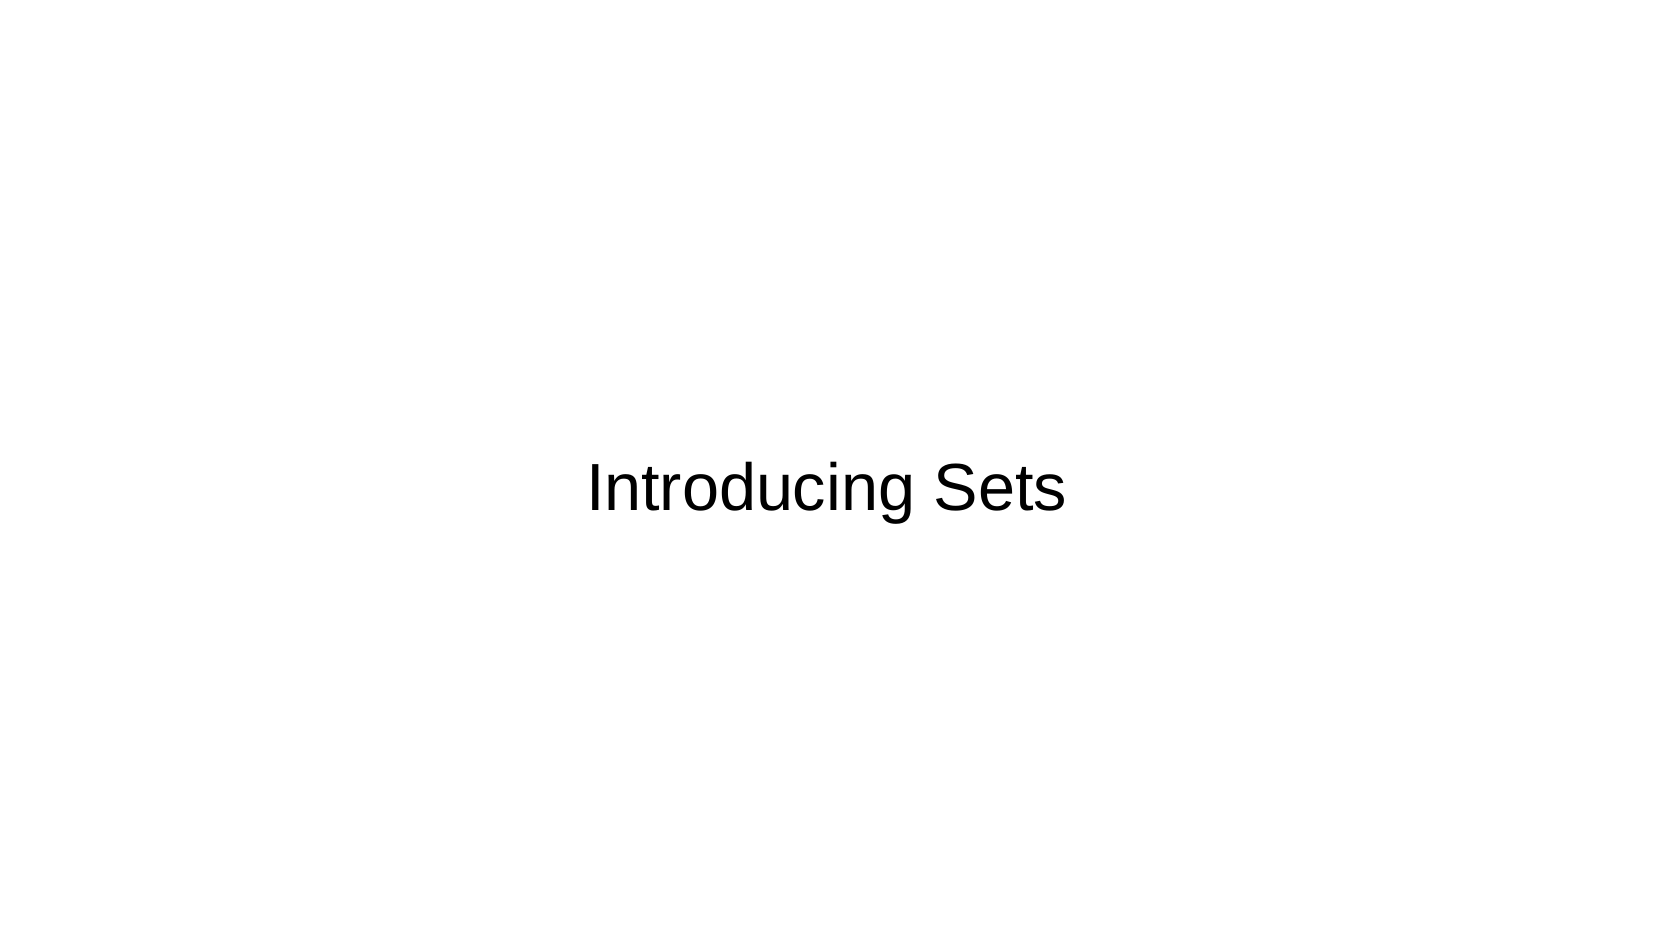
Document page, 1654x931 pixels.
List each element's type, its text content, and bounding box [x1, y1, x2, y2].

subtitle Introducing Sets [82, 217, 1571, 758]
